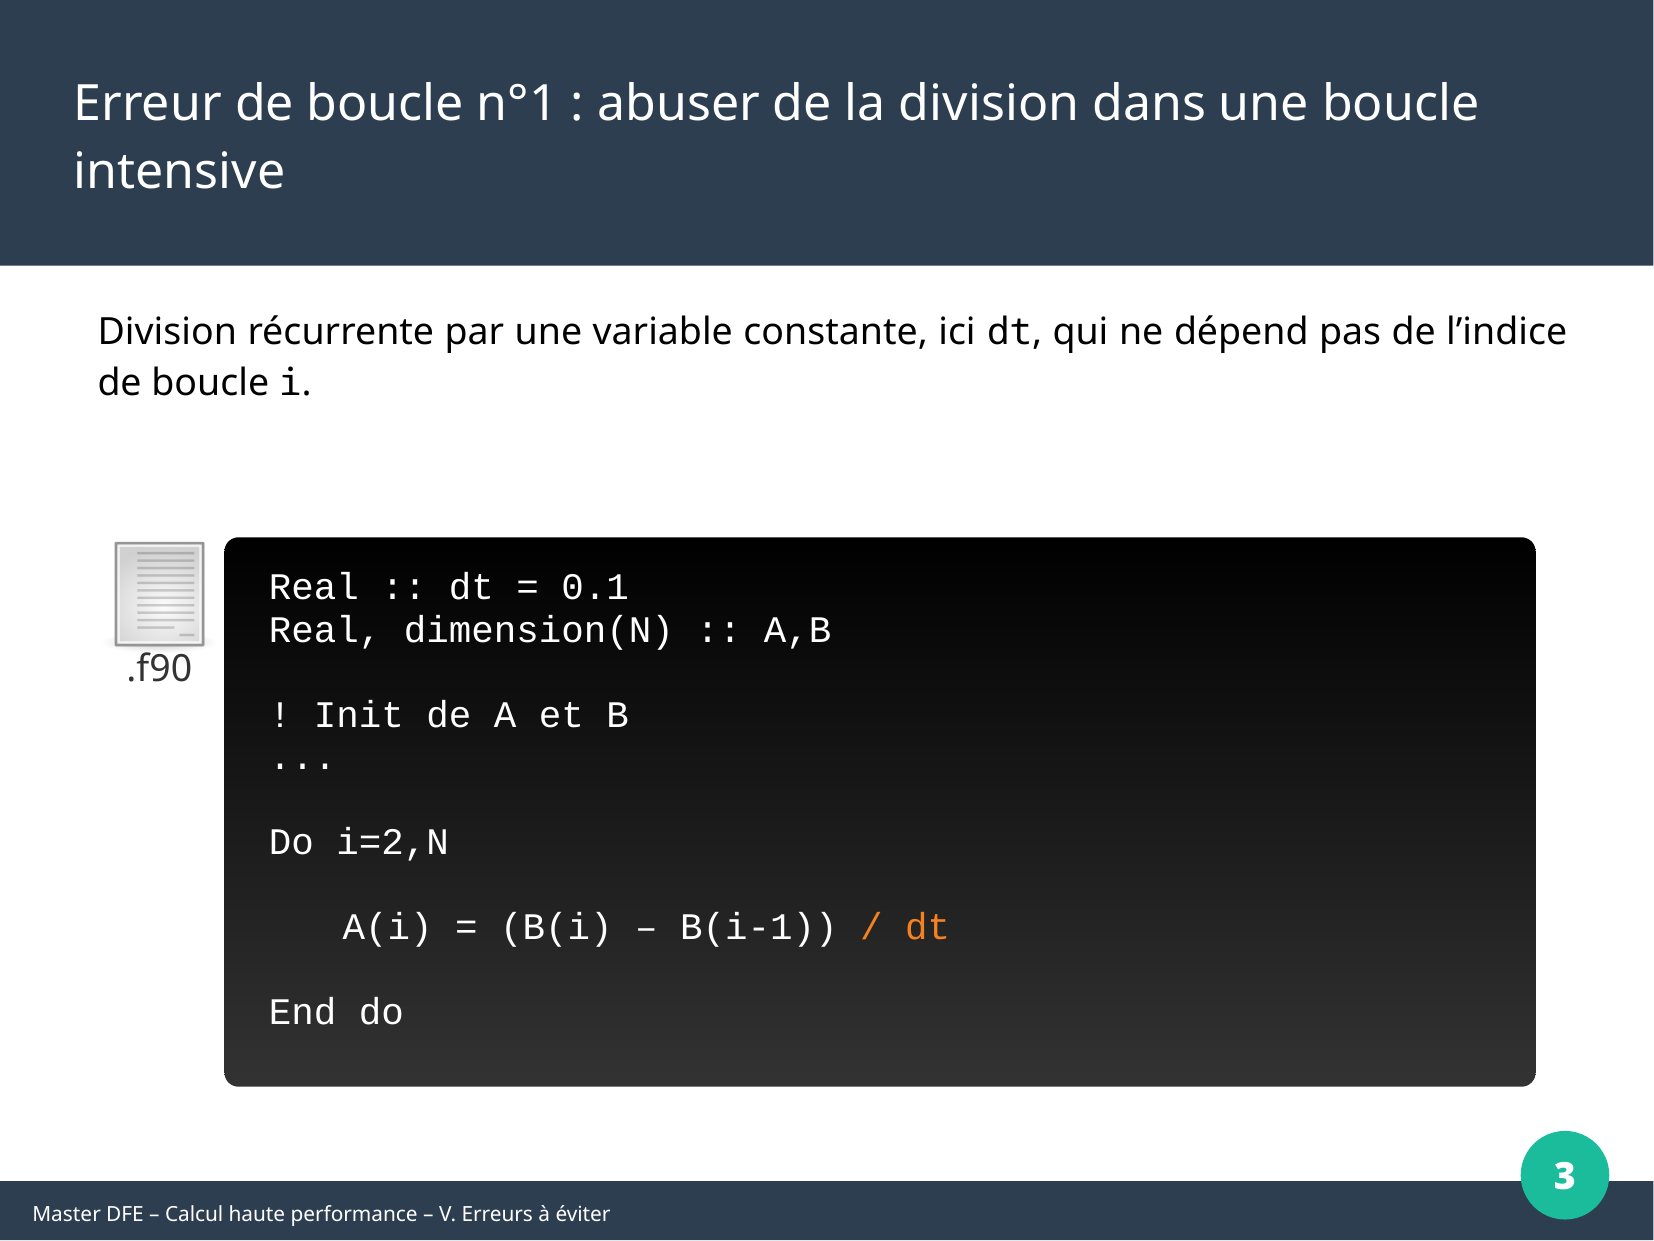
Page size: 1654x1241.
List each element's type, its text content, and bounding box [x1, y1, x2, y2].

picture [100, 537, 219, 634]
text_box Real :: dt = 0.1 Real, dimension(N) :: A,B ! Init de A et B ... Do i=2,N A(i) = (B(i) – B(i-1)) / dt End do [253, 561, 1524, 1055]
text_box Erreur de boucle n°1 : abuser de la division dans une boucle intensive [59, 59, 1619, 209]
text_box Master DFE – Calcul haute performance – V. Erreurs à éviter [17, 1191, 1436, 1235]
text_box [224, 537, 1536, 1087]
text_box .f90 [82, 634, 237, 700]
text_box Division récurrente par une variable constante, ici dt, qui ne dépend pas de l’indice de boucle i. [82, 297, 1583, 414]
